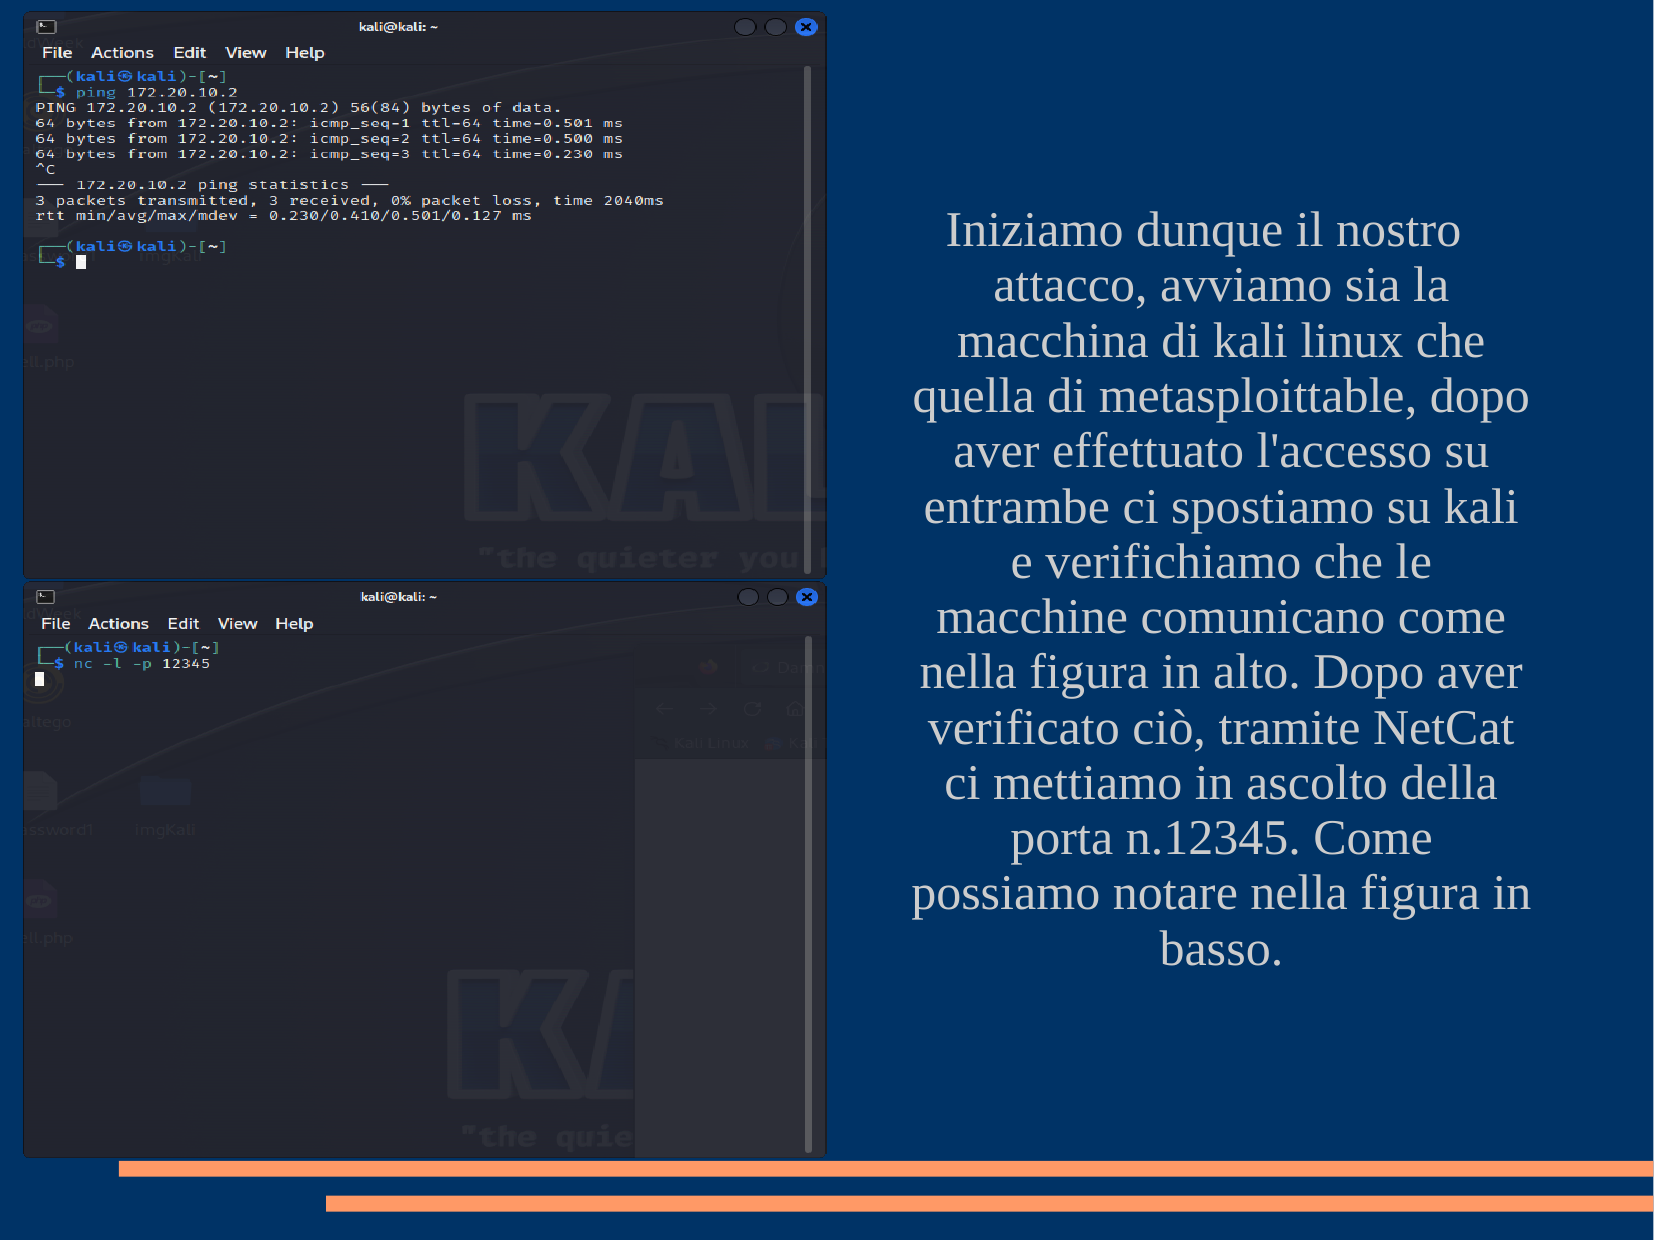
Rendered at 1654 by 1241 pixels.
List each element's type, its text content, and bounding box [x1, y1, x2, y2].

subtitle Iniziamo dunque il nostro attacco, avviamo sia la macchina di kali linux che quella di metasploittable, dopo aver effettuato l'accesso su entrambe ci spostiamo su kali e verifichiamo che le macchine comunicano come nella figura in alto. Dopo aver verificato ciò, tramite NetCat ci mettiamo in ascolto della porta n.12345. Come possiamo notare nella figura in basso. [874, 46, 1534, 1132]
picture [23, 11, 827, 579]
picture [23, 581, 827, 1158]
